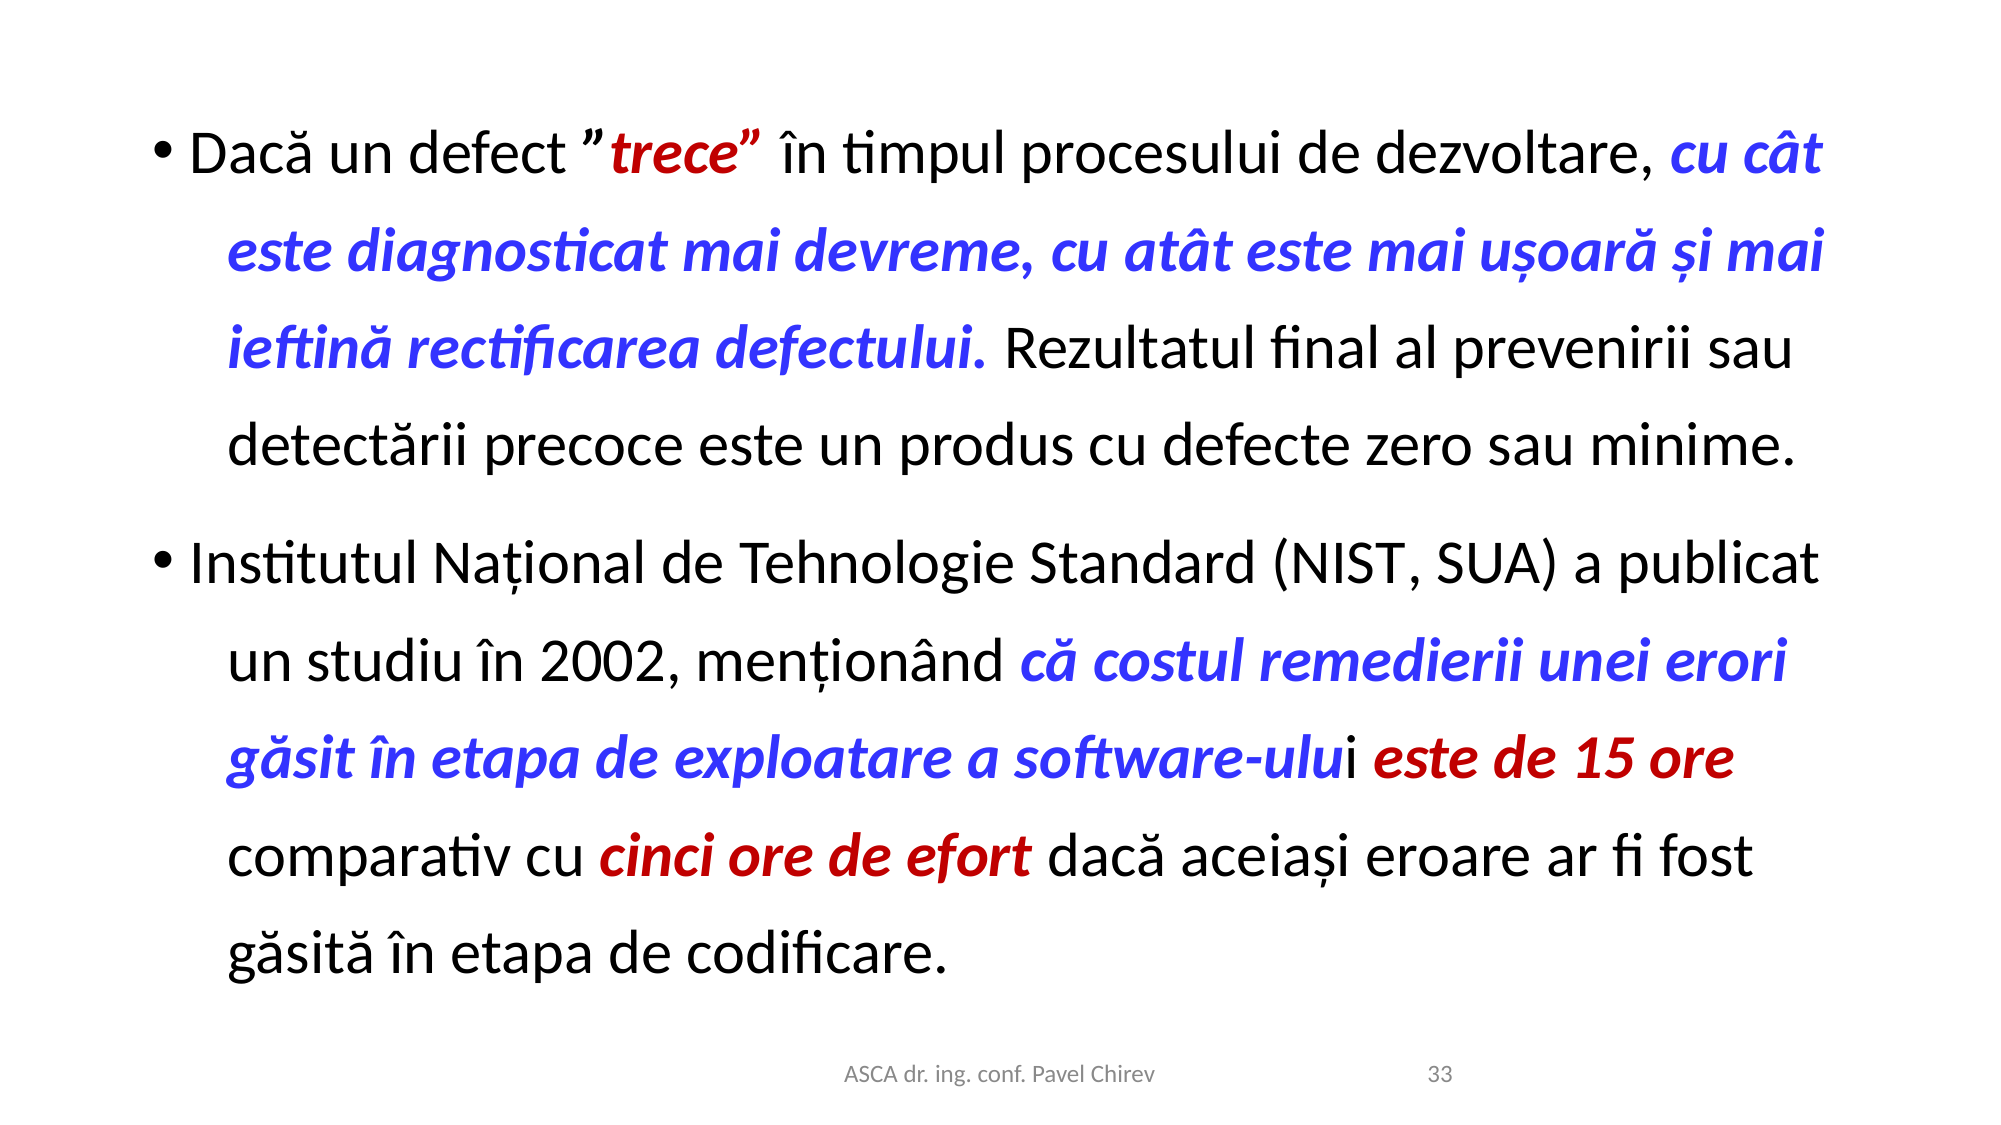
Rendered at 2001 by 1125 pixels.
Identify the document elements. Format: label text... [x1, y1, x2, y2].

text_box ASCA dr. ing. conf. Pavel Chirev [662, 1042, 1338, 1103]
list Dacă un defect ”trece” în timpul procesului de dezvoltare, cu cât este diagnosticat mai devreme, cu atât este mai ușoară și mai ieftină rectificarea defectului. Rezultatul final al prevenirii sau detectării precoce este un produs cu defecte zero sau minime. Institutul Național de Tehnologie Standard (NIST, SUA) a publicat un studiu în 2002, menționând că costul remedierii unei erori găsit în etapa de exploatare a software-ului este de 15 ore comparativ cu cinci ore de efort dacă aceiași eroare ar fi fost găsită în etapa de codificare. [137, 81, 1894, 1014]
text_box [1412, 1042, 1863, 1103]
